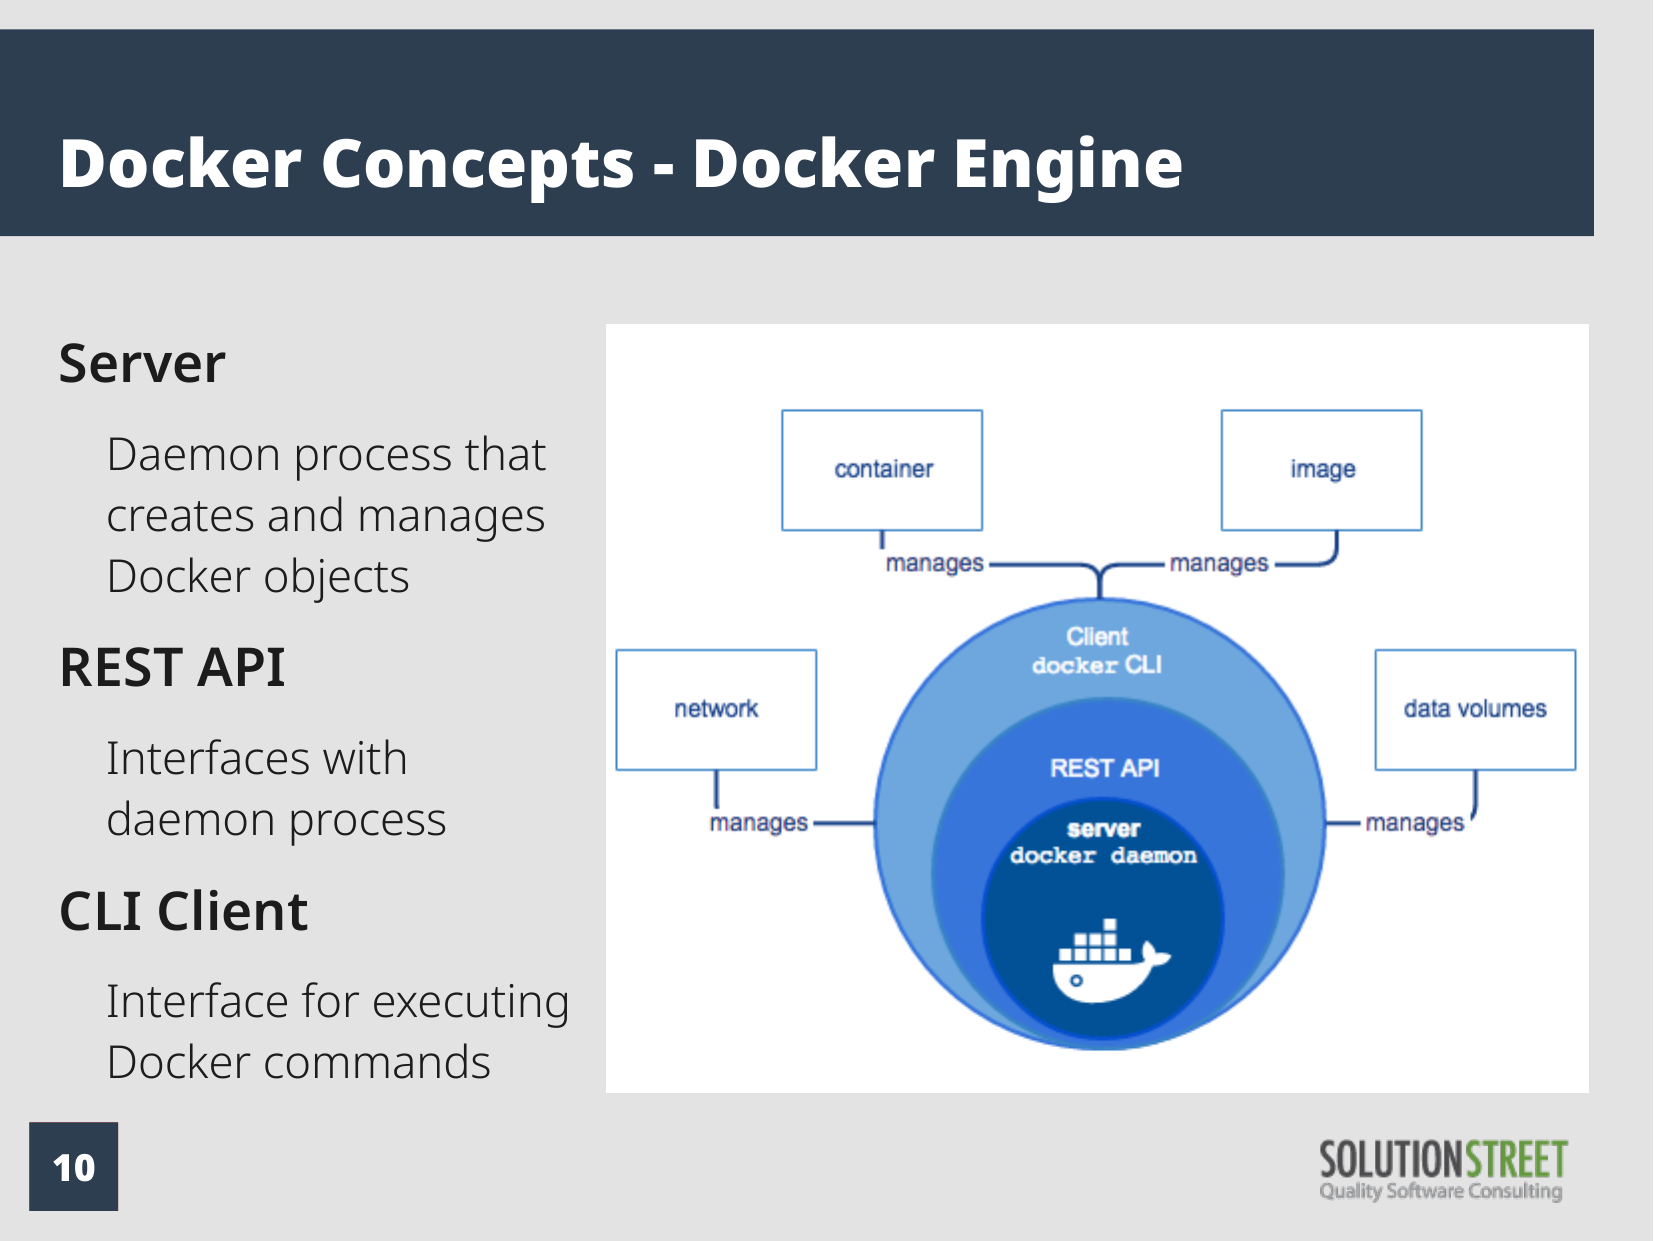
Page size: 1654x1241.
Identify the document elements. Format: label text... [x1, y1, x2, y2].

picture [606, 324, 1589, 1241]
title Docker Concepts - Docker Engine [58, 59, 1594, 207]
list Server Daemon process that creates and manages Docker objects REST API Interfaces with daemon process CLI Client Interface for executing Docker commands [58, 324, 583, 1093]
